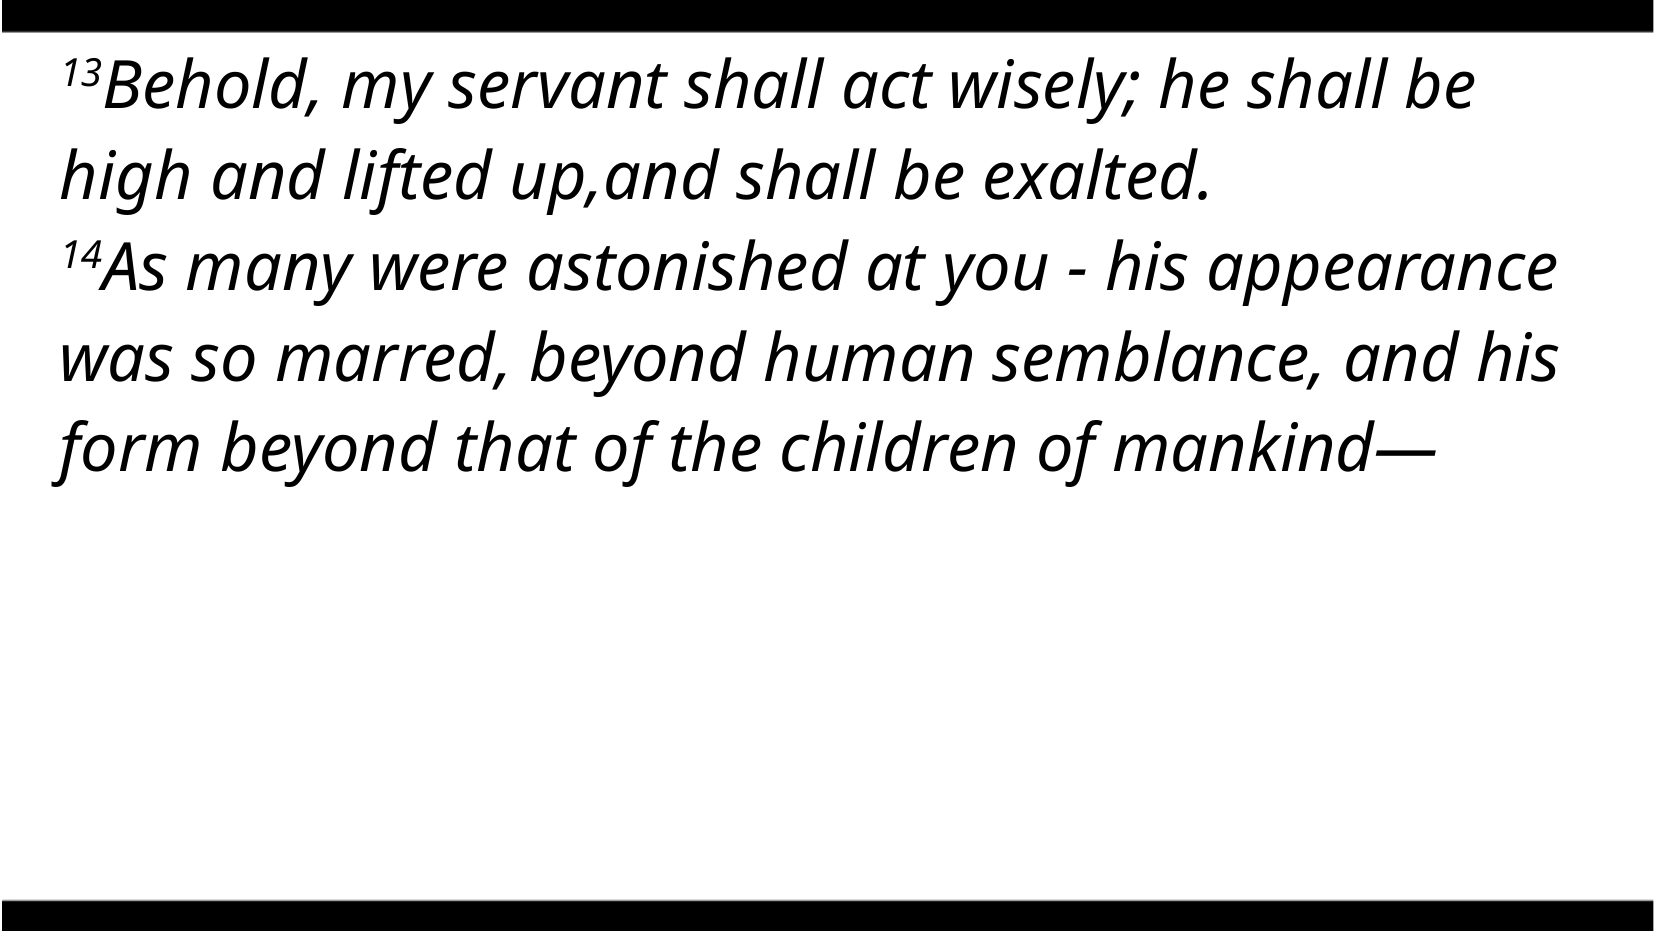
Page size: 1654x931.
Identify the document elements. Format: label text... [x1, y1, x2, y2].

picture [2, 0, 1654, 931]
text_box 13Behold, my servant shall act wisely; he shall be high and lifted up,and shall be exalted. 14As many were astonished at you - his appearance was so marred, beyond human semblance, and his form beyond that of the children of mankind— [45, 30, 1606, 526]
